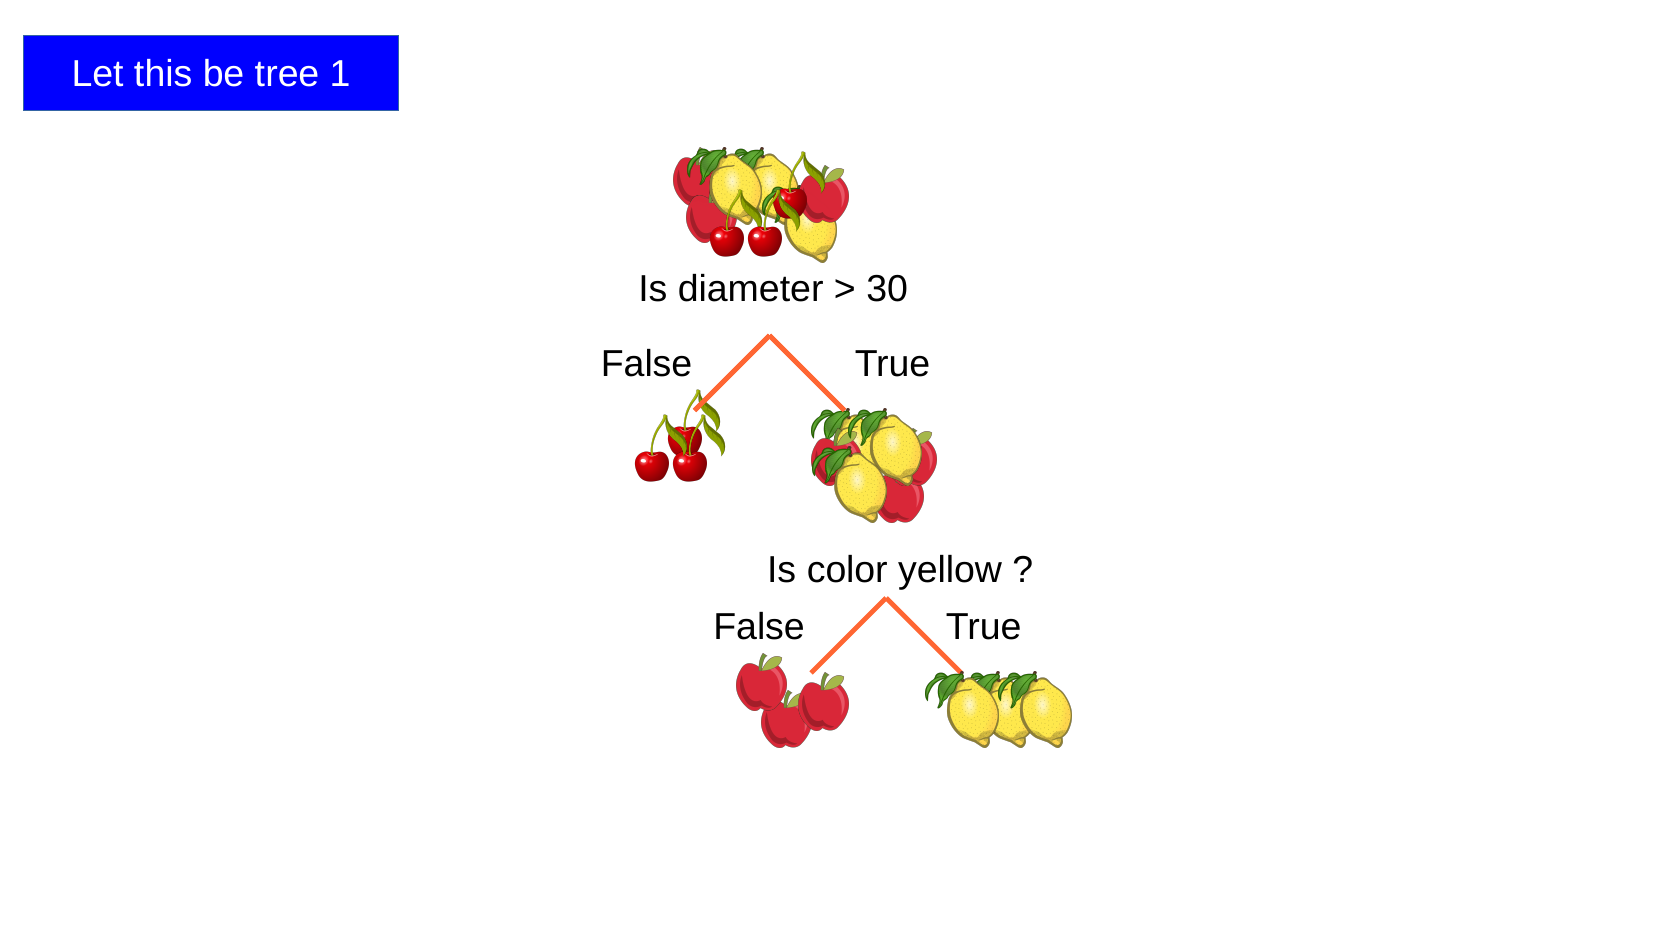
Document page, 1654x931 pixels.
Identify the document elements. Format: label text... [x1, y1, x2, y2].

picture [925, 671, 1072, 748]
text_box Is diameter > 30 [623, 260, 946, 318]
text_box False [586, 335, 708, 393]
text_box False [698, 597, 820, 655]
picture [736, 655, 849, 748]
text_box Is color yellow ? [752, 541, 1049, 598]
text_box True [840, 335, 946, 393]
picture [623, 385, 737, 486]
picture [811, 408, 937, 523]
picture [673, 147, 849, 260]
text_box True [931, 597, 1037, 655]
picture [708, 385, 715, 392]
text_box Let this be tree 1 [23, 35, 399, 111]
